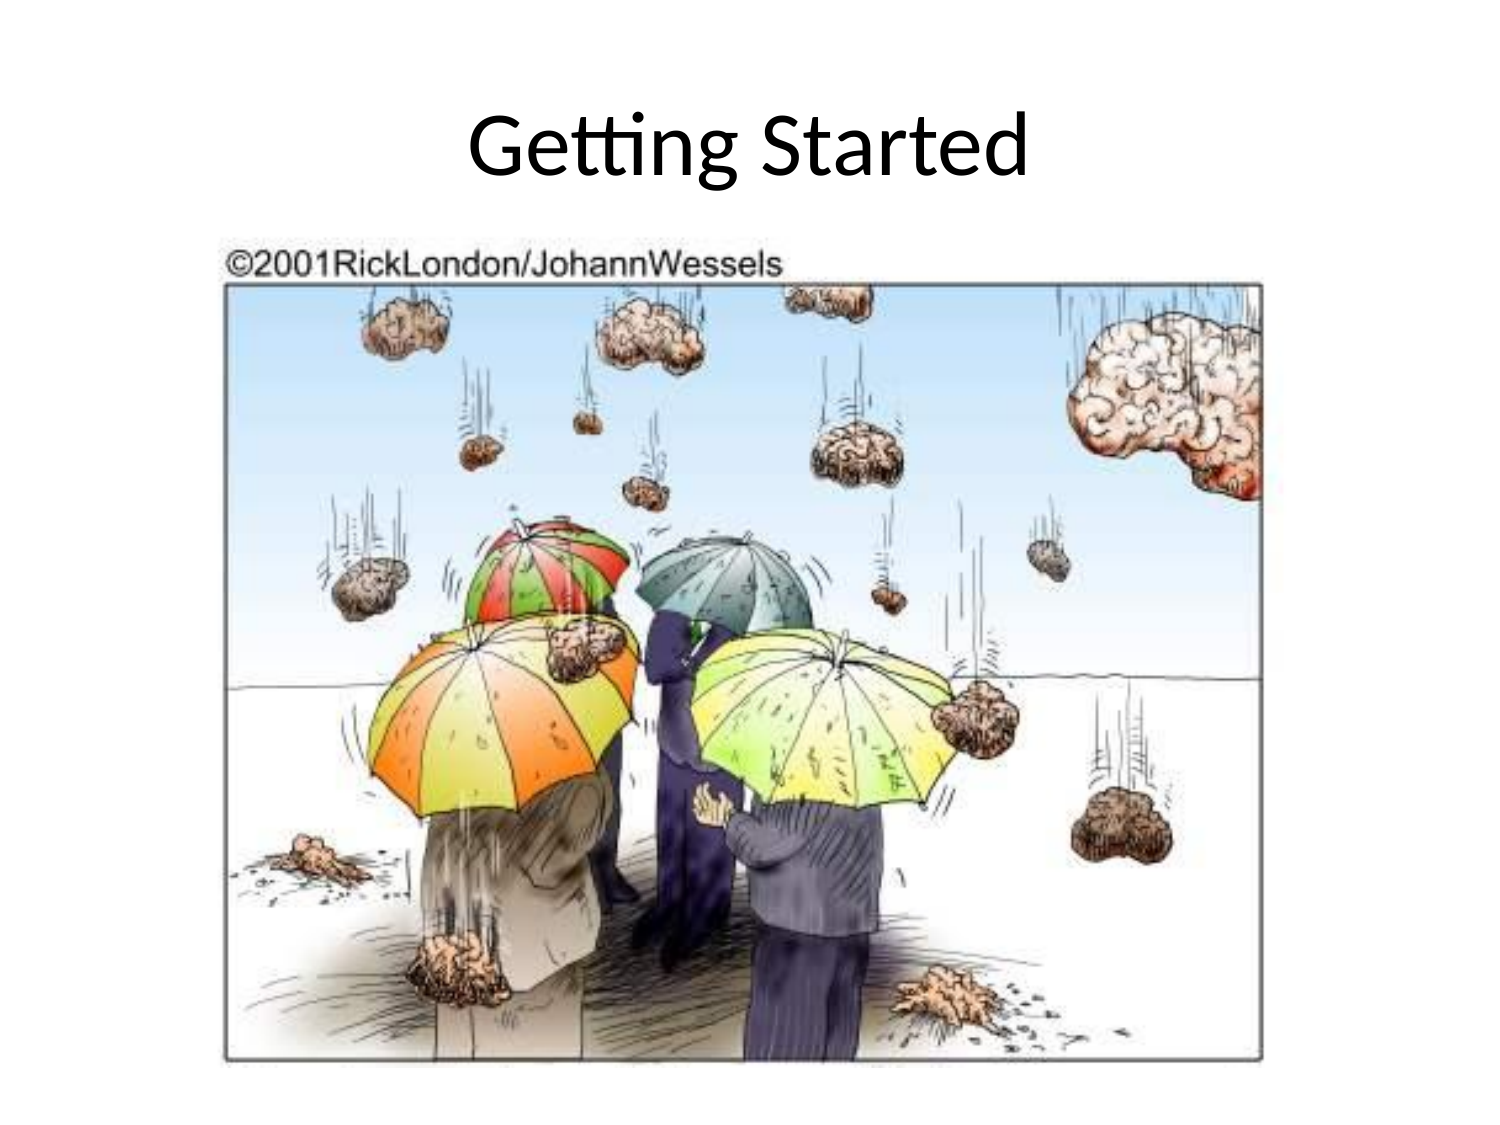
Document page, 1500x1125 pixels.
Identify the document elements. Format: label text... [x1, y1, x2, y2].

picture [140, 199, 1348, 1068]
title Getting Started [75, 45, 1426, 233]
